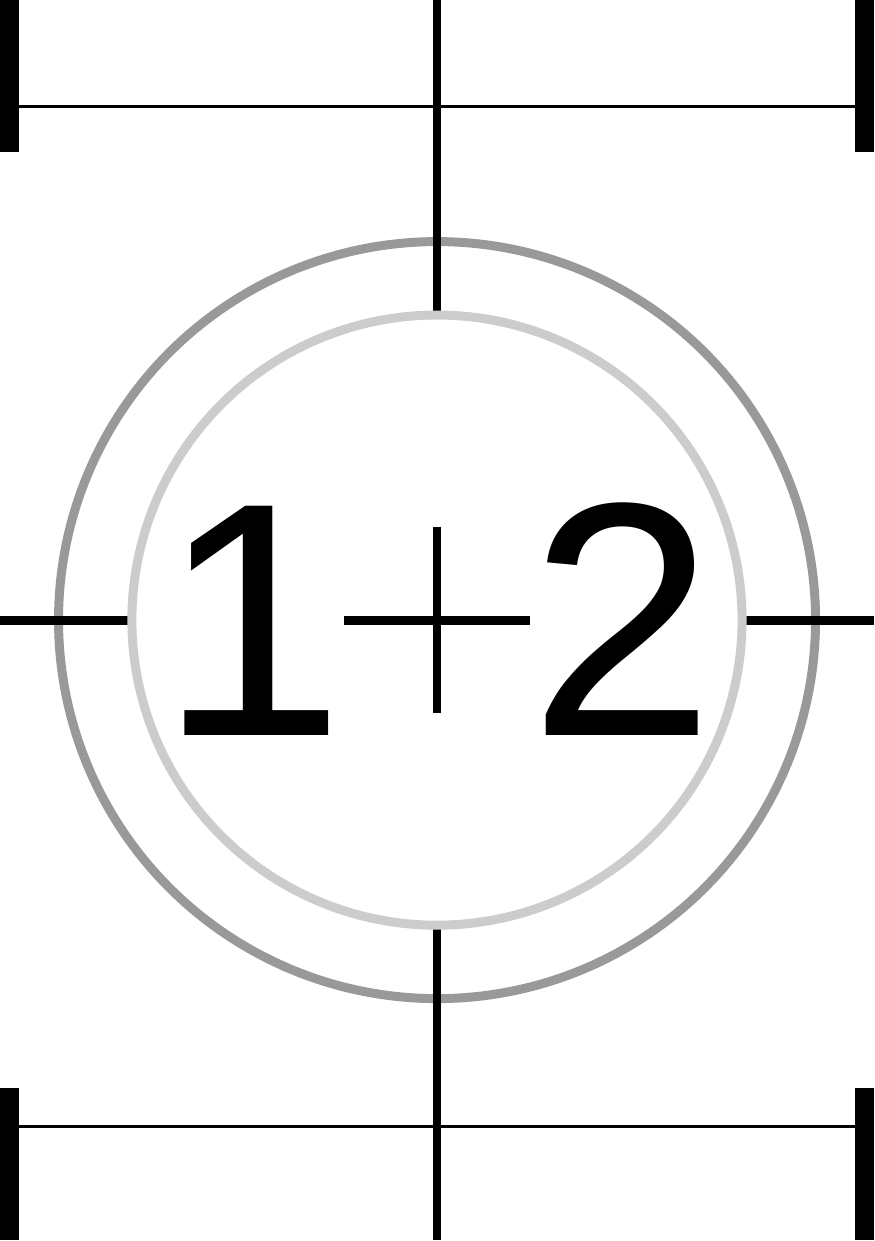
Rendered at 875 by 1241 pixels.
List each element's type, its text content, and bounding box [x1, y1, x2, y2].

text_box [111, 814, 763, 999]
text_box 1 2 [58, 426, 816, 814]
text_box [112, 241, 762, 426]
